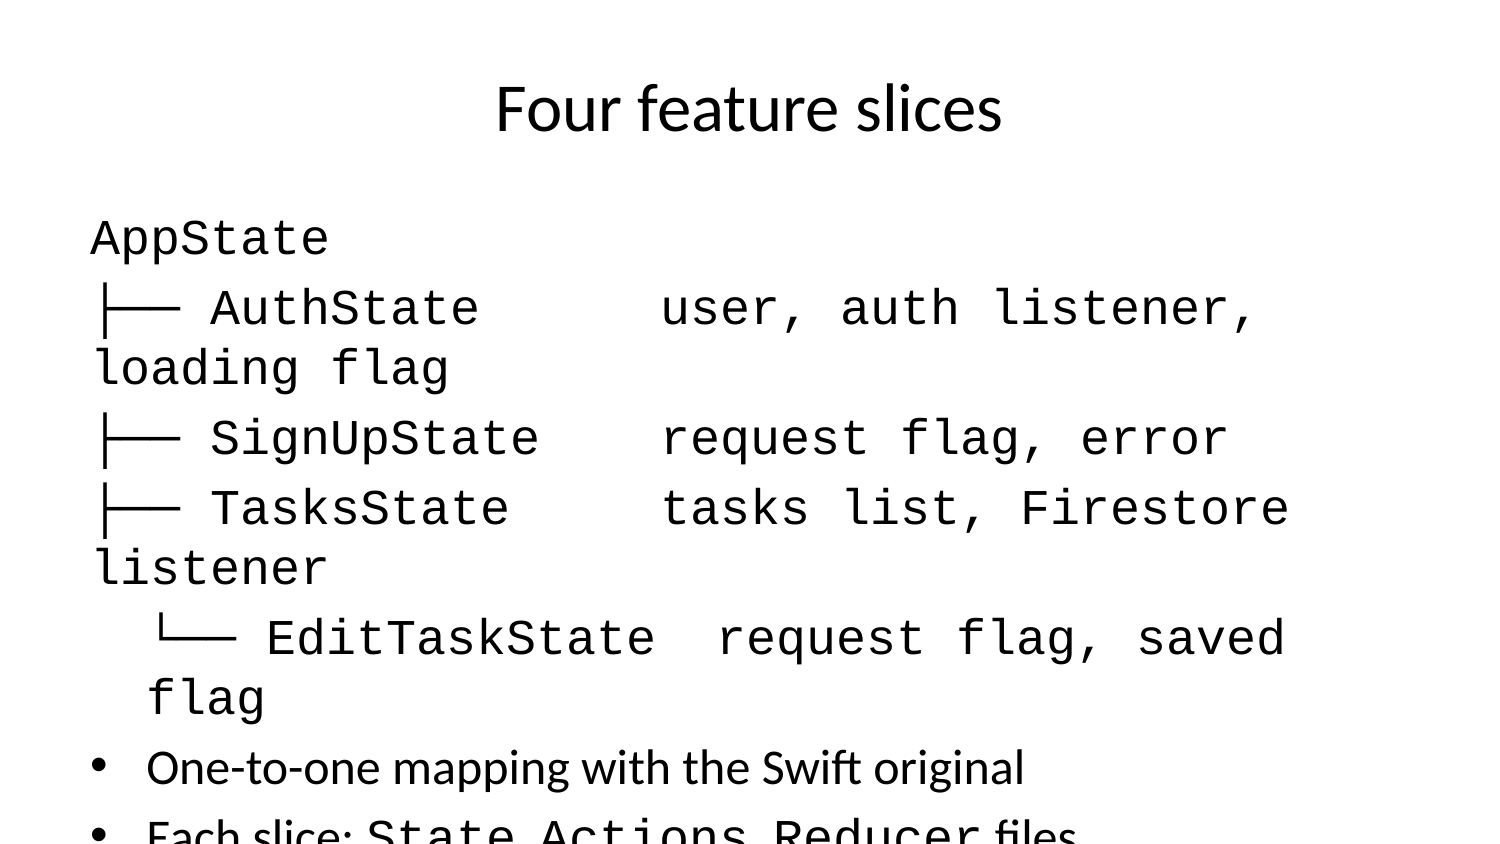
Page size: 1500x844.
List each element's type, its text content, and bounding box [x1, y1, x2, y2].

list AppState ├── AuthState user, auth listener, loading flag ├── SignUpState request flag, error ├── TasksState tasks list, Firestore listener └── EditTaskState request flag, saved flag One-to-one mapping with the Swift original Each slice: State, Actions, Reducer files Adding a feature = adding a slice [75, 196, 1425, 754]
title Four feature slices [75, 33, 1425, 175]
